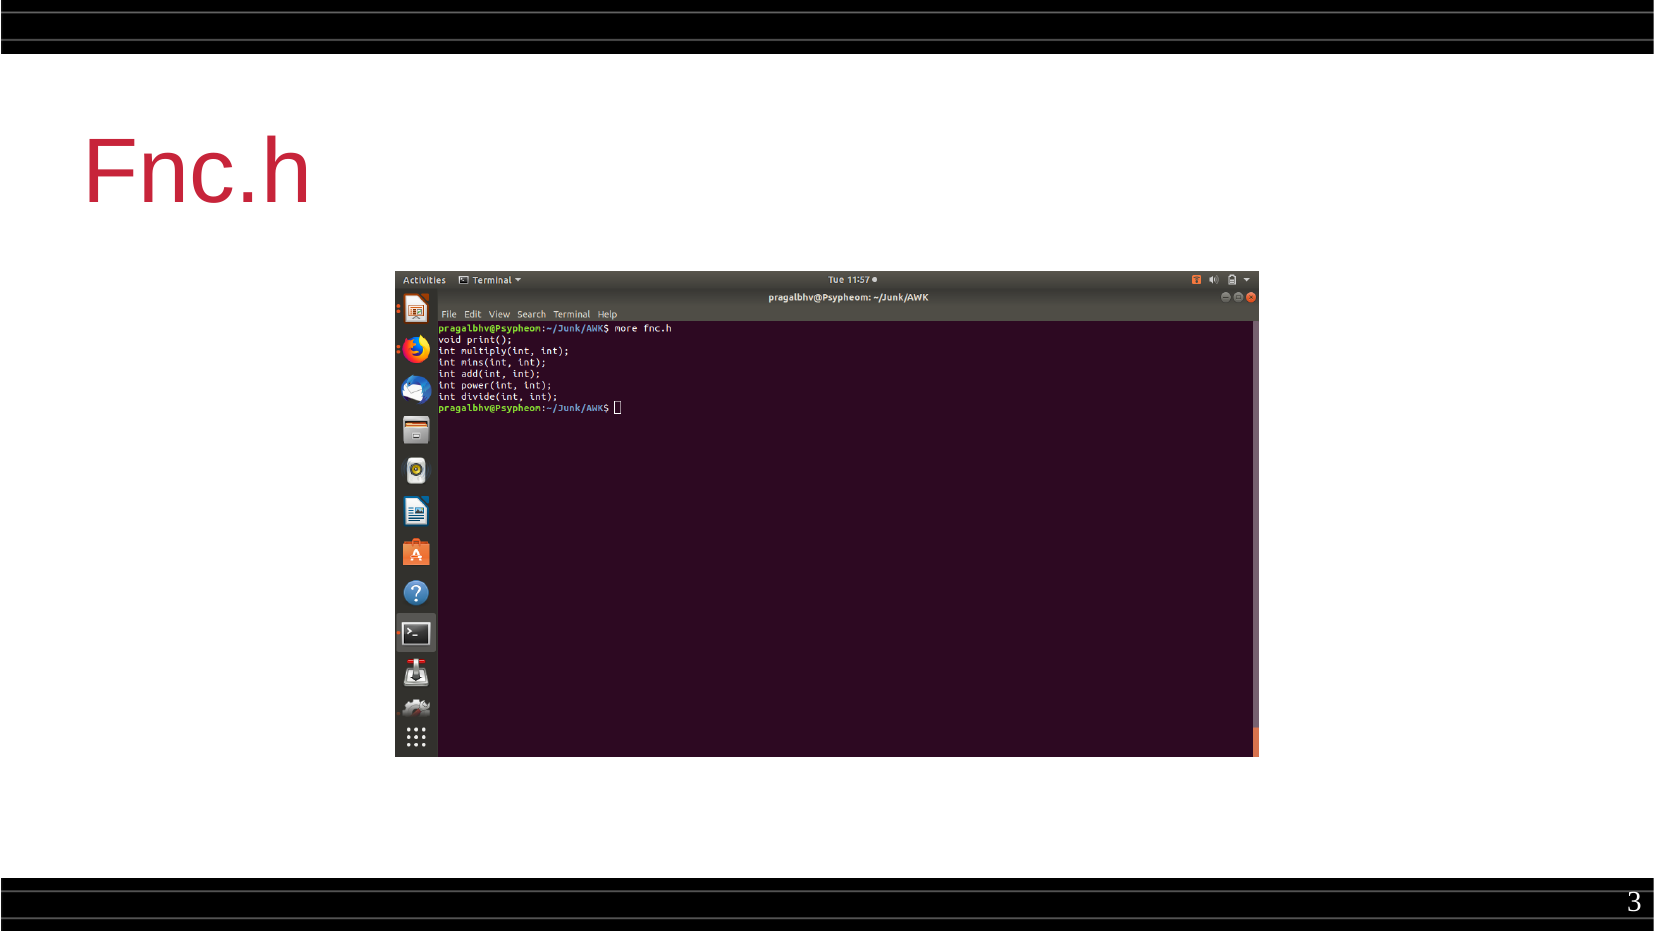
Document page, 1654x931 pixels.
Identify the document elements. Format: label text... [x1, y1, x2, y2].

title Fnc.h [82, 92, 1571, 249]
picture [395, 271, 1259, 757]
picture [1, 0, 1654, 54]
picture [1, 878, 1654, 931]
